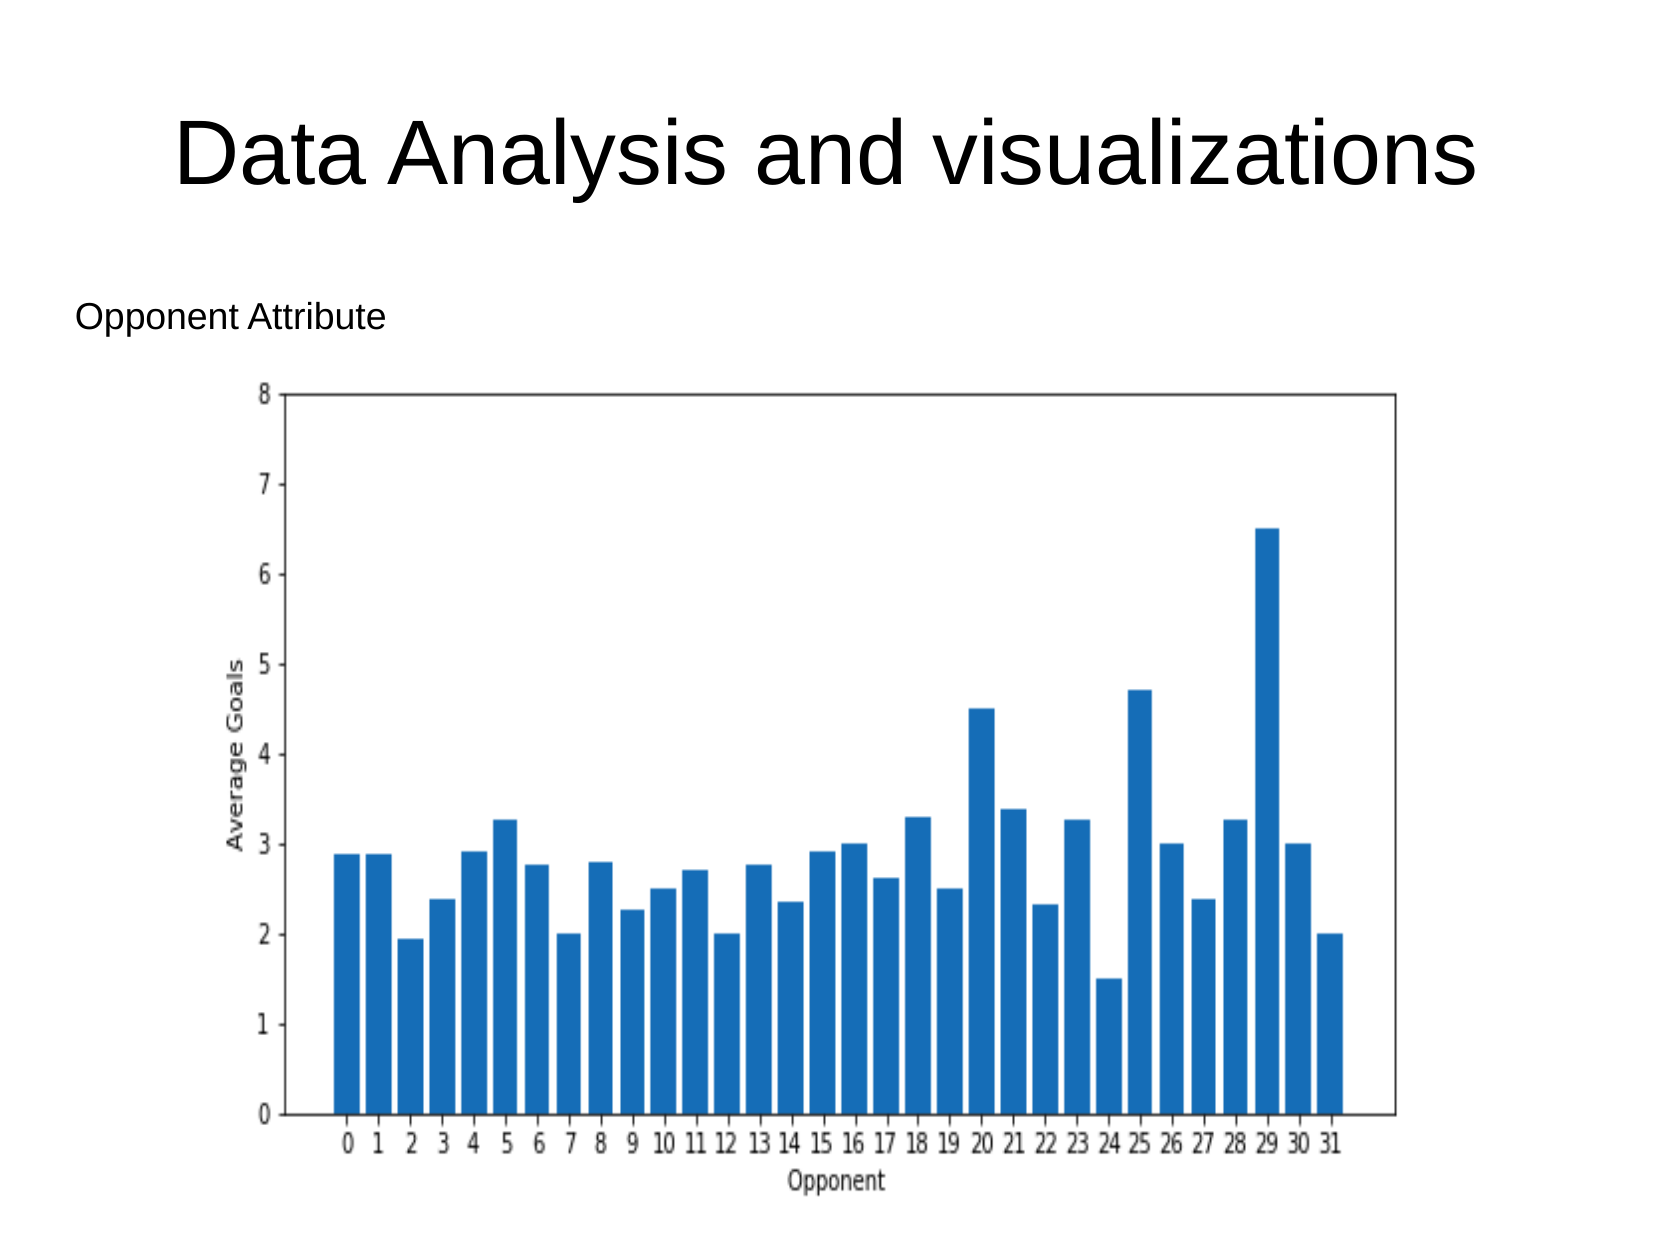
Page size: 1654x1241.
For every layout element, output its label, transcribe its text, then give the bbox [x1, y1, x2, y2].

picture [219, 373, 1411, 1216]
title Data Analysis and visualizations [82, 49, 1571, 257]
text_box Opponent Attribute [60, 288, 556, 346]
